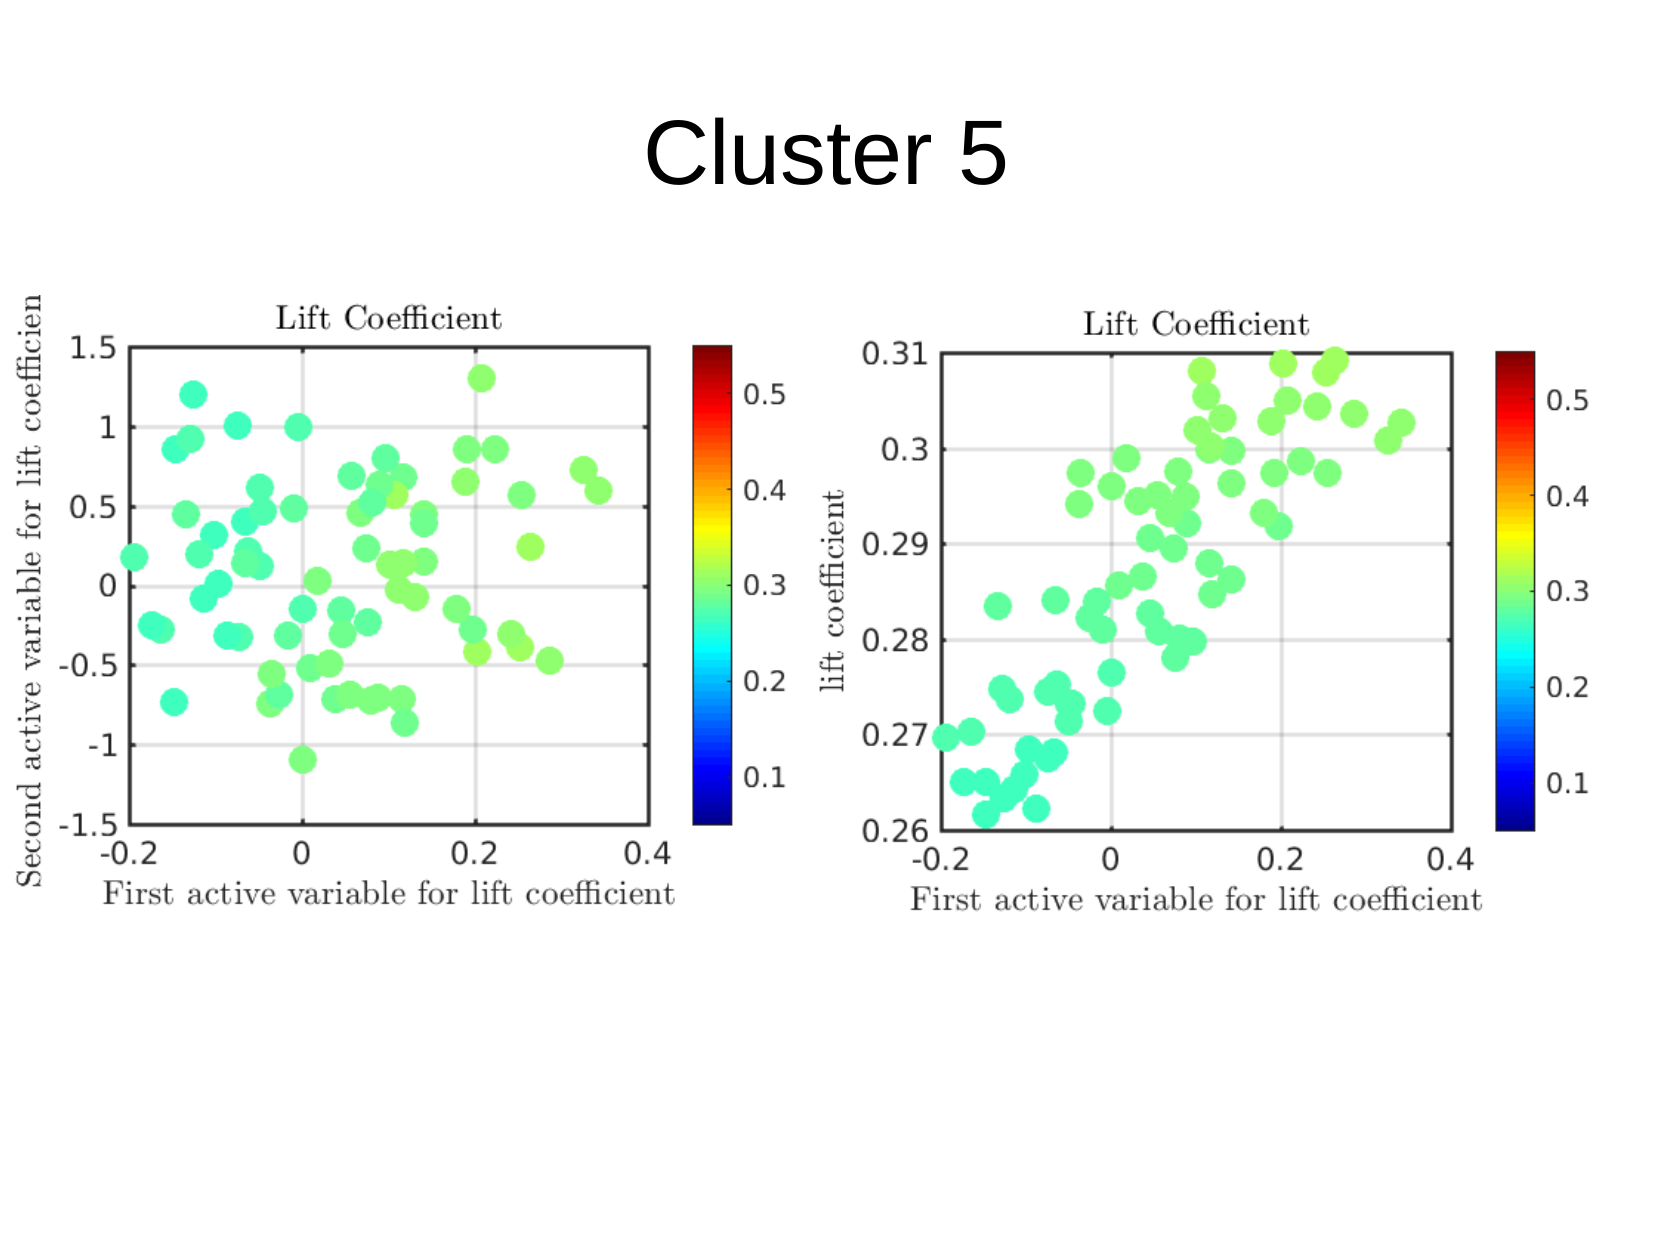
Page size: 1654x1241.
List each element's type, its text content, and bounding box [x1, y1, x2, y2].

picture [11, 295, 1642, 922]
title Cluster 5 [82, 49, 1571, 257]
